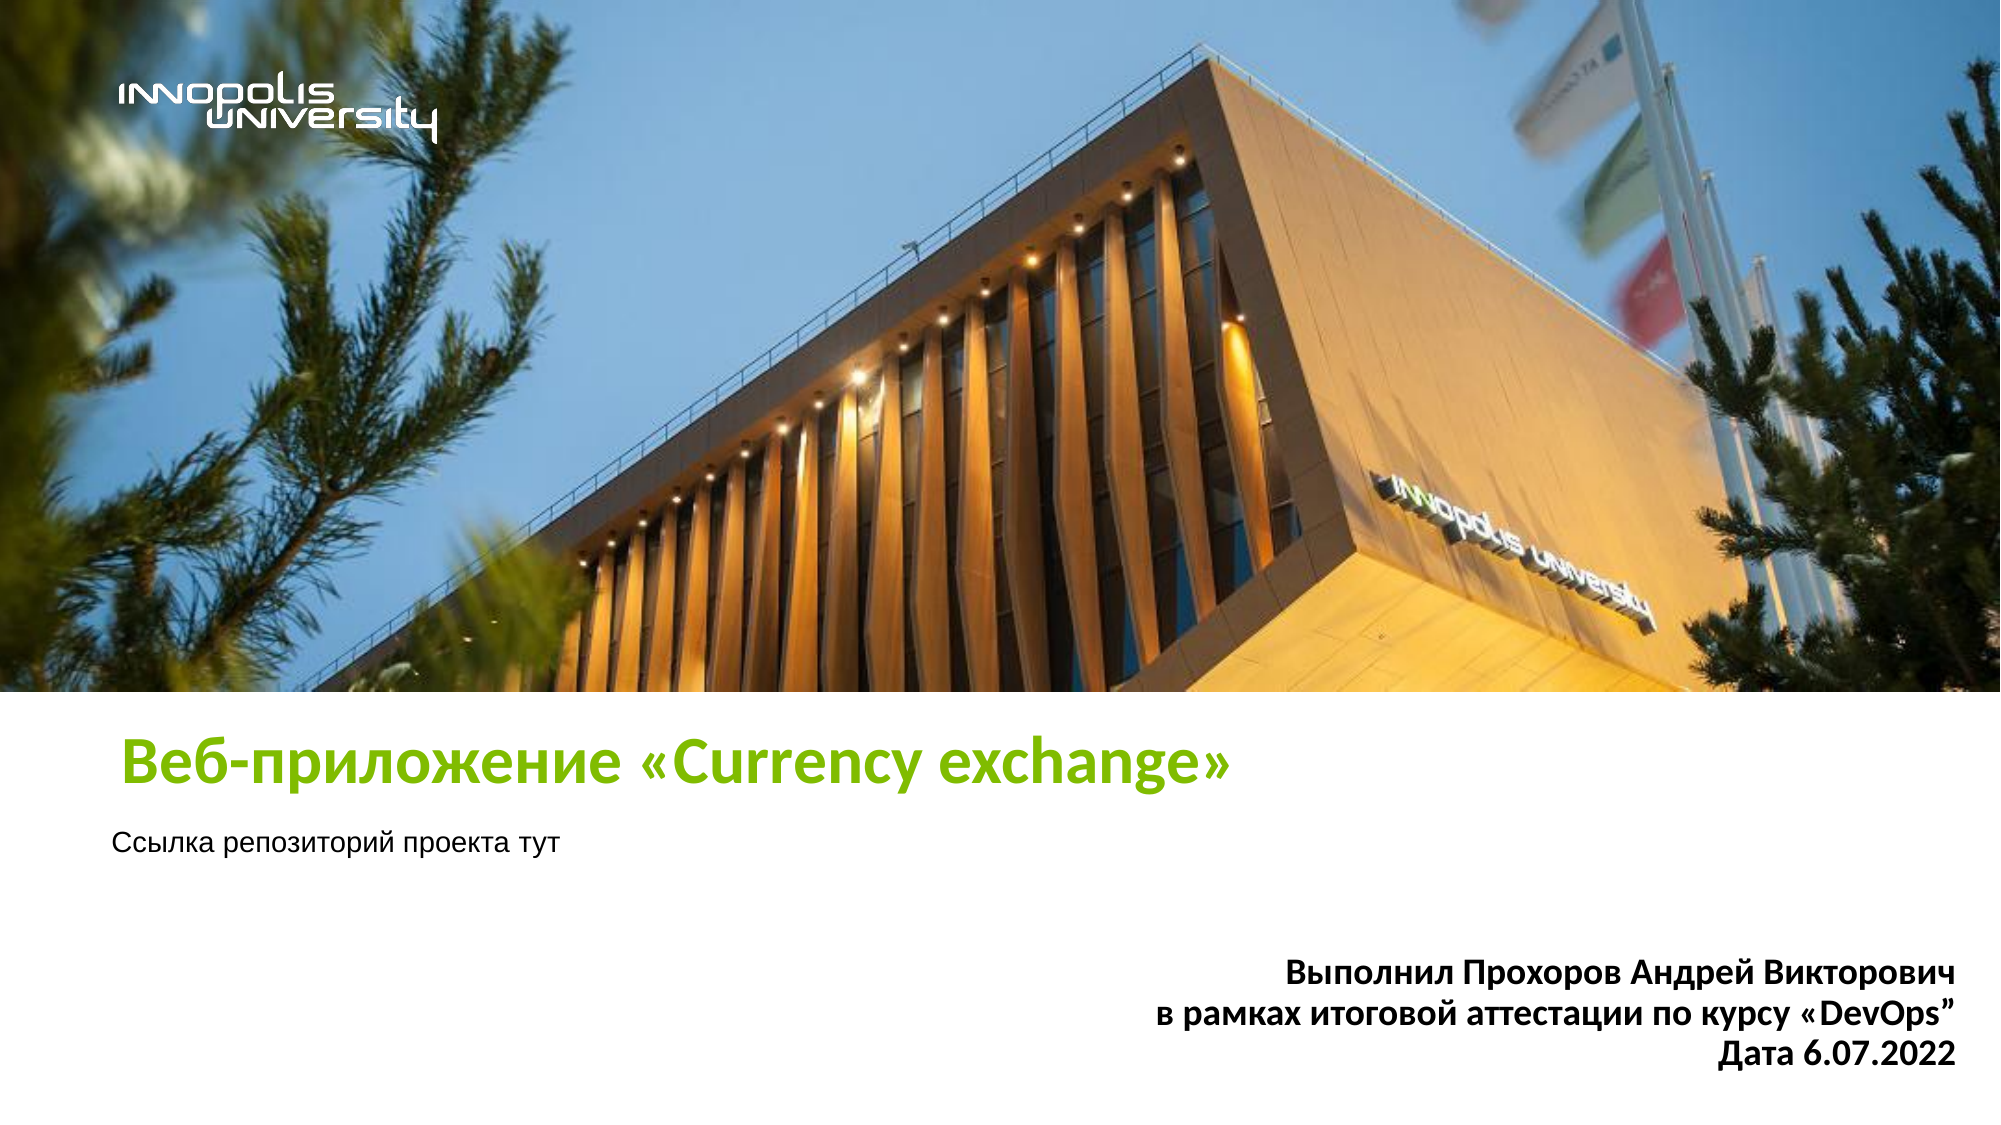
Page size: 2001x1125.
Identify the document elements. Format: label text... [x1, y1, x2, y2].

list Выполнил Прохоров Андрей Викторович в рамках итоговой аттестации по курсу «DevOps” Дата 6.07.2022 [749, 944, 1972, 1082]
title Веб-приложение «Currency exchange» [106, 726, 1610, 824]
text_box Ссылка репозиторий проекта тут [96, 815, 576, 901]
picture [0, 0, 2000, 693]
